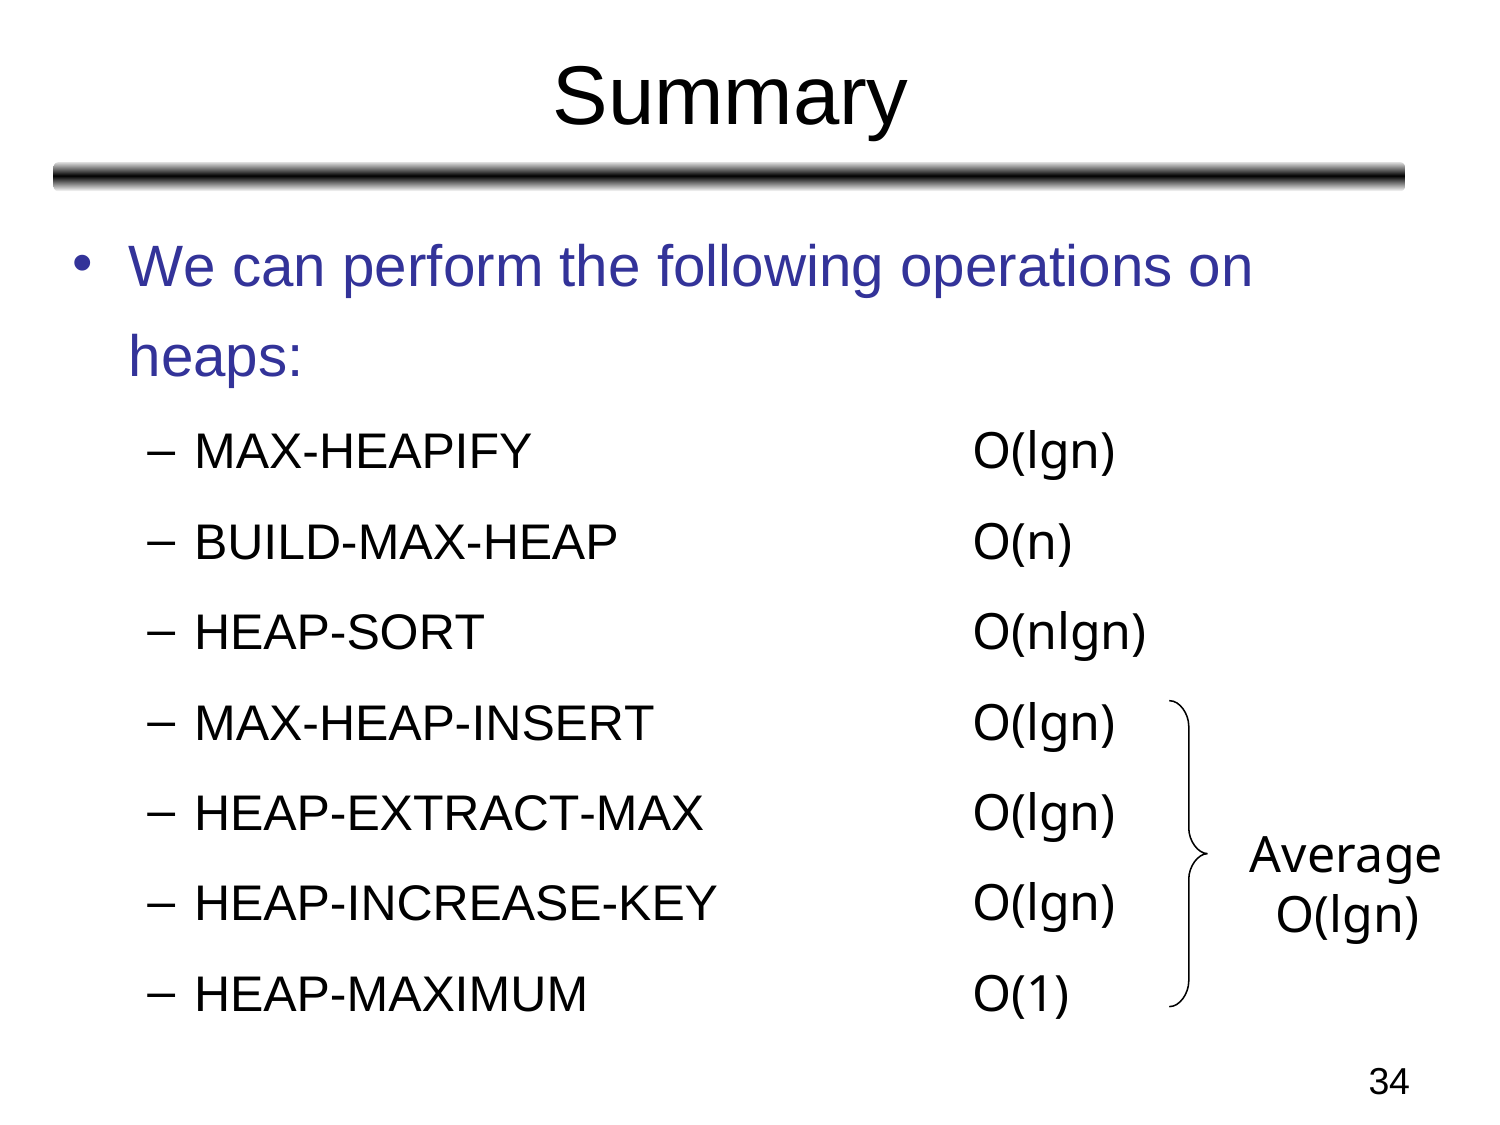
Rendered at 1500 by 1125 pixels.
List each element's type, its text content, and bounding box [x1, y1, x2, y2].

title Summary [55, 16, 1406, 166]
list We can perform the following operations on heaps: MAX-HEAPIFY O(lgn) BUILD-MAX-HEAP O(n) HEAP-SORT O(nlgn) MAX-HEAP-INSERT O(lgn) HEAP-EXTRACT-MAX O(lgn) HEAP-INCREASE-KEY O(lgn) HEAP-MAXIMUM O(1) [57, 199, 1408, 1032]
text_box Average O(lgn) [1234, 815, 1459, 951]
